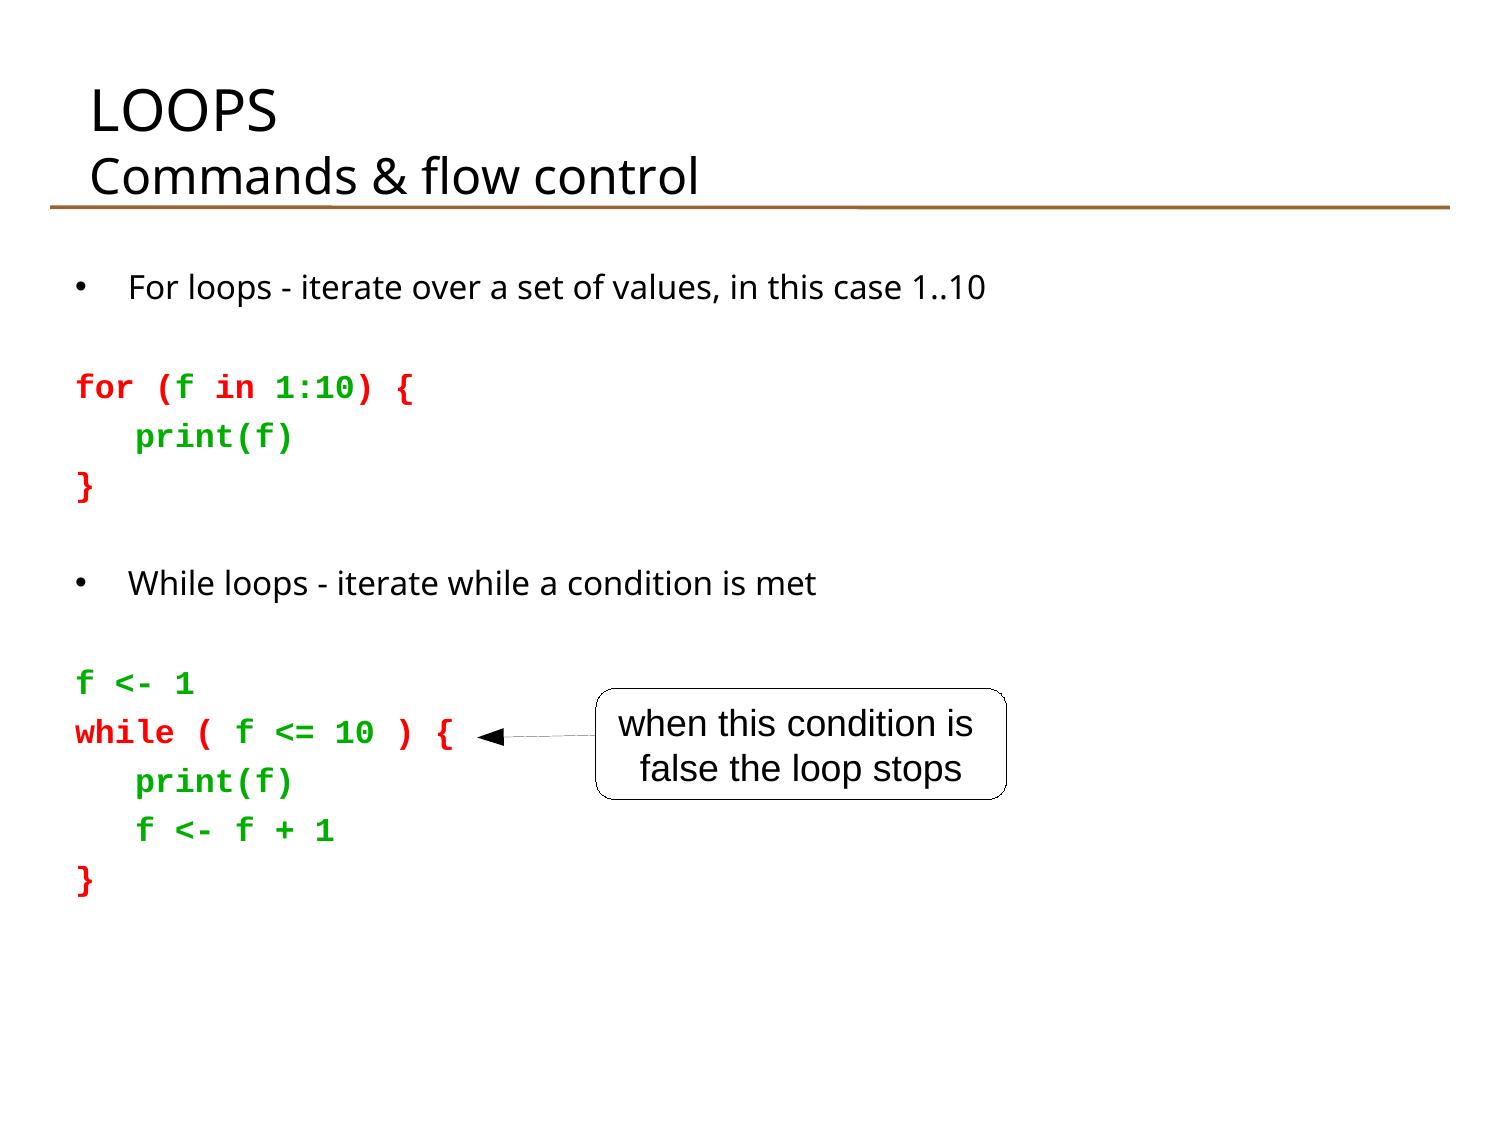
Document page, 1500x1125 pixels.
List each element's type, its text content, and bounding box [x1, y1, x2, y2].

text_box when this condition is false the loop stops [595, 688, 1007, 800]
text_box For loops - iterate over a set of values, in this case 1..10 for (f in 1:10) { print(f) } While loops - iterate while a condition is met f <- 1 while ( f <= 10 ) { print(f) f <- f + 1 } [75, 265, 1418, 650]
text_box LOOPS Commands & flow control [75, 44, 1425, 233]
